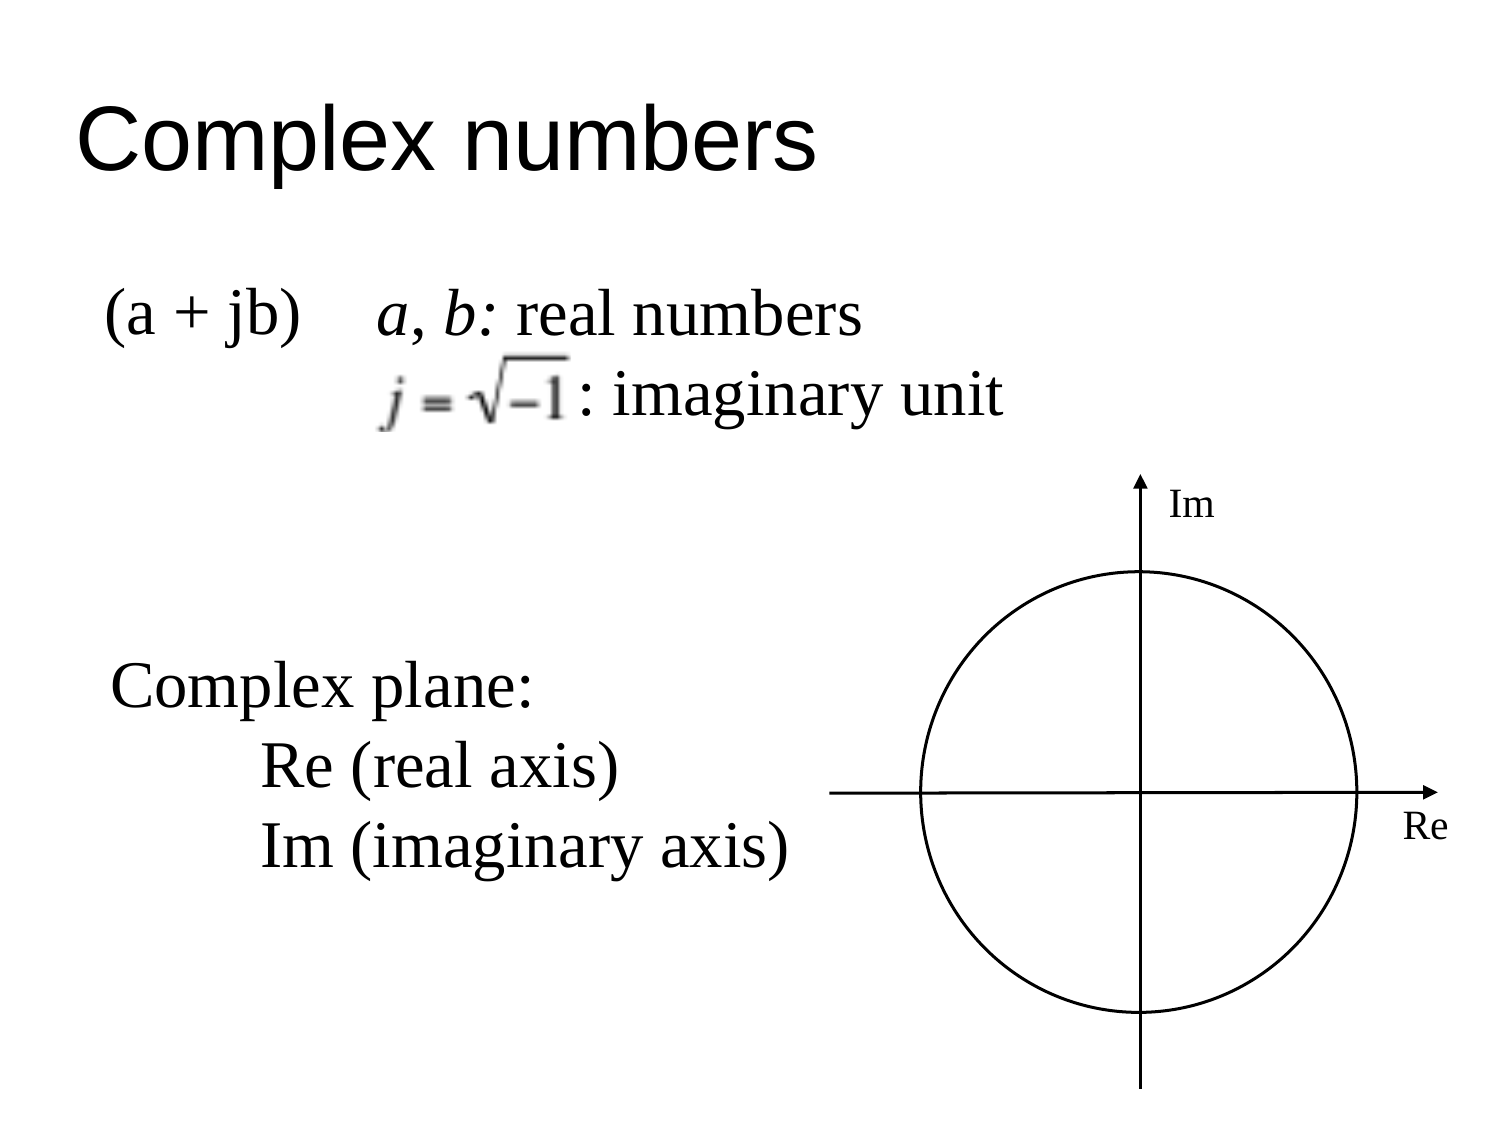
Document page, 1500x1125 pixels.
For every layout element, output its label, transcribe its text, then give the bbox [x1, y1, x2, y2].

text_box a, b: real numbers : imaginary unit [361, 261, 1066, 436]
text_box Re [1387, 786, 1464, 856]
text_box [920, 795, 1139, 1013]
picture [370, 350, 572, 432]
text_box (a + jb) [90, 267, 318, 356]
text_box [920, 571, 1139, 791]
text_box Complex plane: Re (real axis) Im (imaginary axis) [95, 629, 806, 889]
text_box [1142, 571, 1357, 791]
text_box Im [1153, 464, 1230, 534]
title Complex numbers [75, 44, 1425, 233]
text_box [1142, 794, 1357, 1013]
